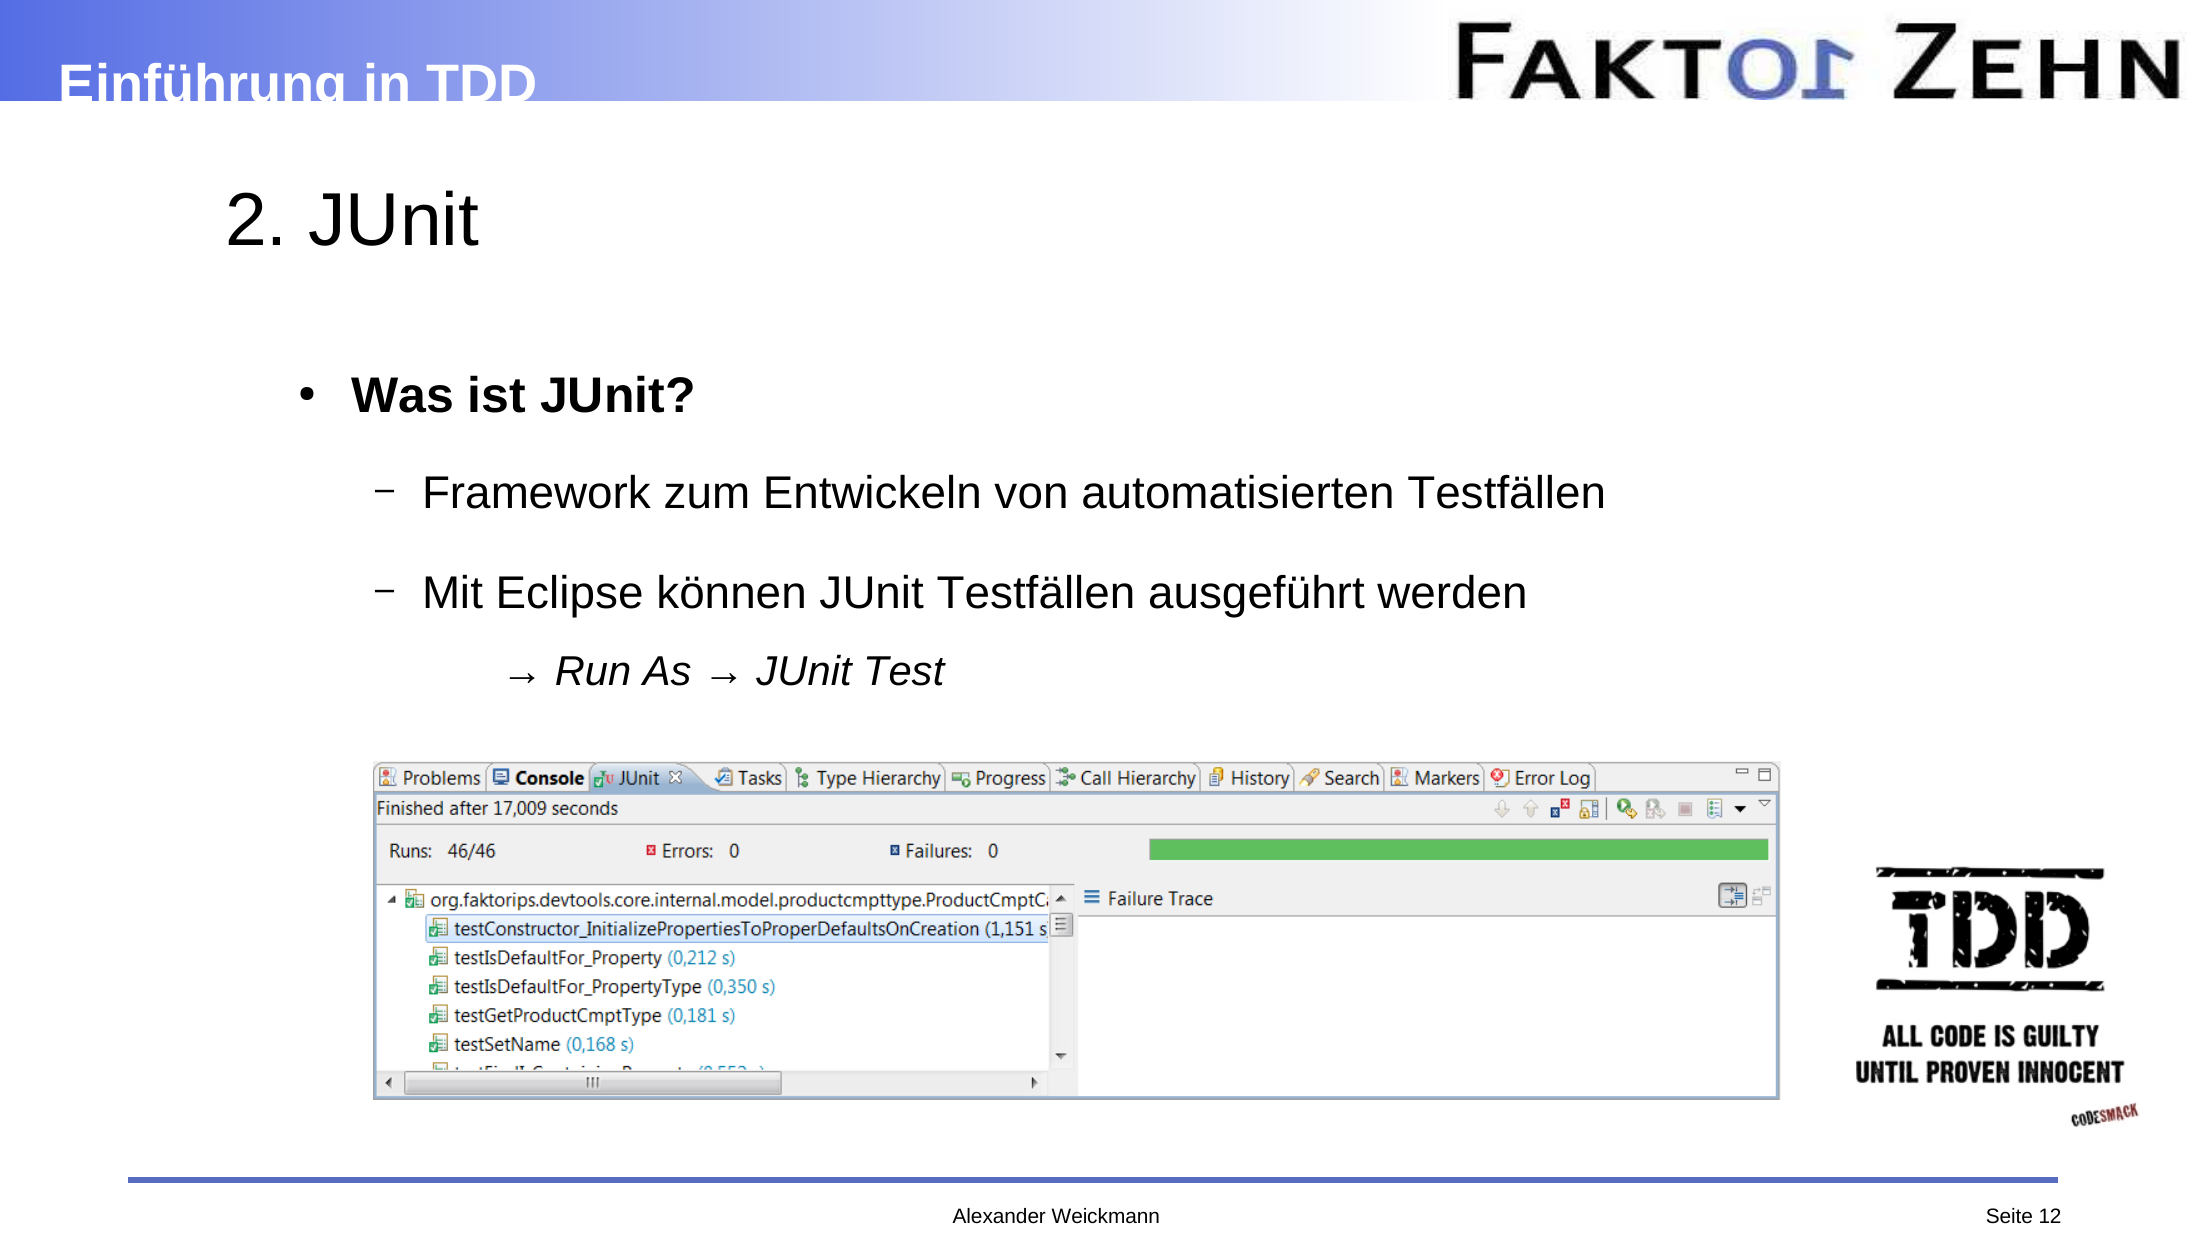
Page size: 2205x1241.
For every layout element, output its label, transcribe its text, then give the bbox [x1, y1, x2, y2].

title 2. JUnit [225, 142, 1981, 296]
picture [373, 761, 1781, 1100]
picture [1840, 808, 2141, 1176]
picture [1448, 7, 2191, 100]
list Was ist JUnit? Framework zum Entwickeln von automatisierten Testfällen Mit Eclipse können JUnit Testfällen ausgeführt werden → Run As → JUnit Test [280, 339, 2036, 1108]
